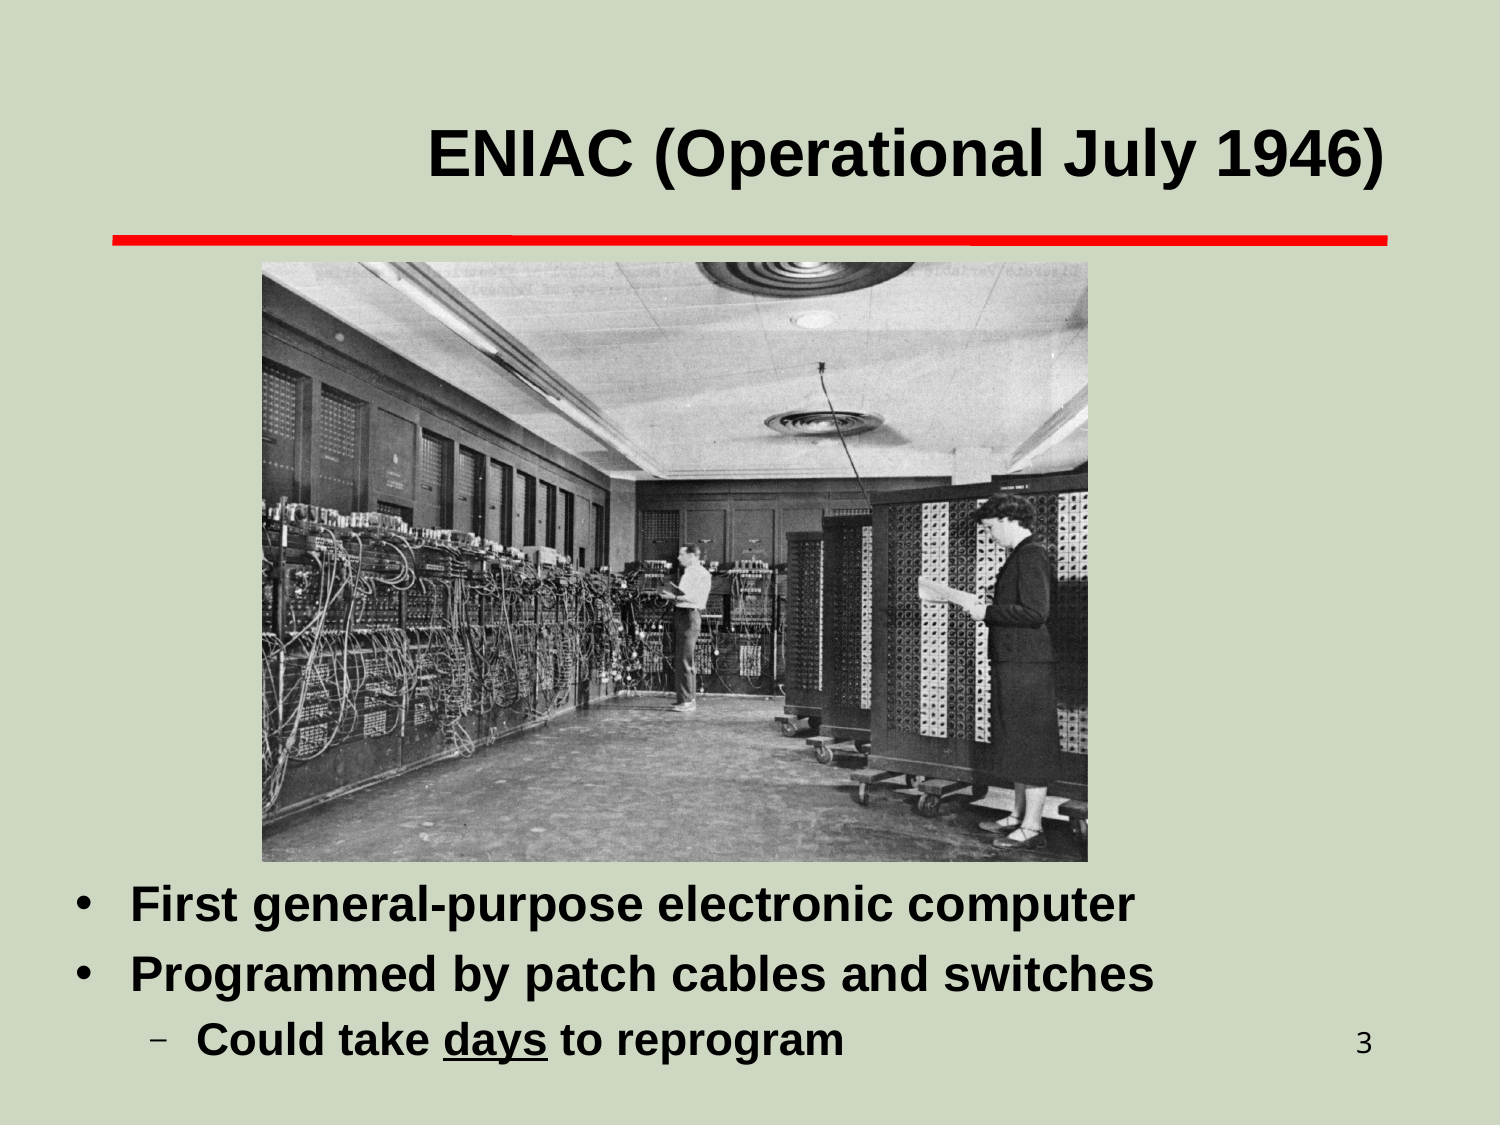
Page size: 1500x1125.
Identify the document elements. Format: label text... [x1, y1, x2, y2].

title ENIAC (Operational July 1946) [124, 93, 1387, 216]
list First general-purpose electronic computer Programmed by patch cables and switches Could take days to reprogram [74, 876, 1426, 1067]
picture [262, 262, 1088, 862]
